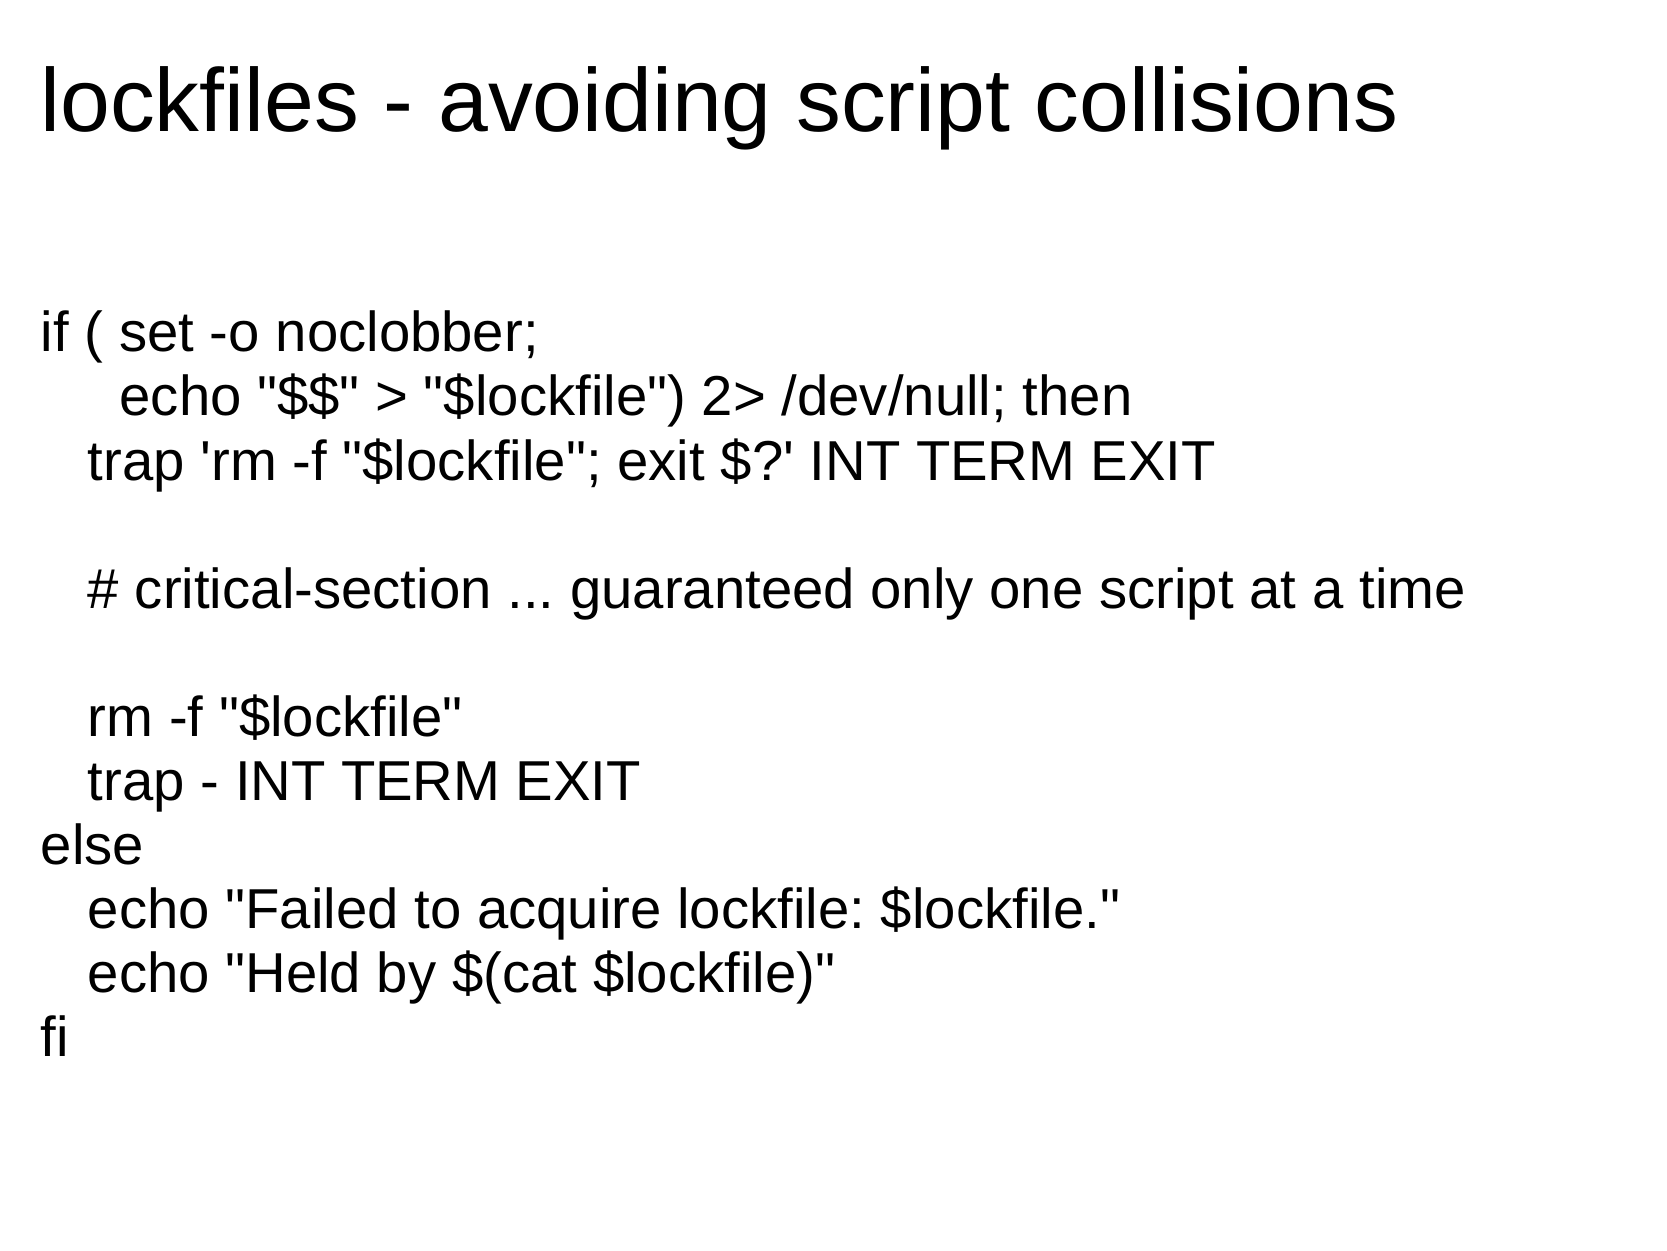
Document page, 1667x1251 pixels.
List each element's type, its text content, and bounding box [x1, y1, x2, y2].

title lockfiles - avoiding script collisions [40, 50, 1627, 201]
list if ( set -o noclobber; echo "$$" > "$lockfile") 2> /dev/null; then trap 'rm -f "$lockfile"; exit $?' INT TERM EXIT # critical-section ... guaranteed only one script at a time rm -f "$lockfile" trap - INT TERM EXIT else echo "Failed to acquire lockfile: $lockfile." echo "Held by $(cat $lockfile)" fi [40, 300, 1626, 1238]
